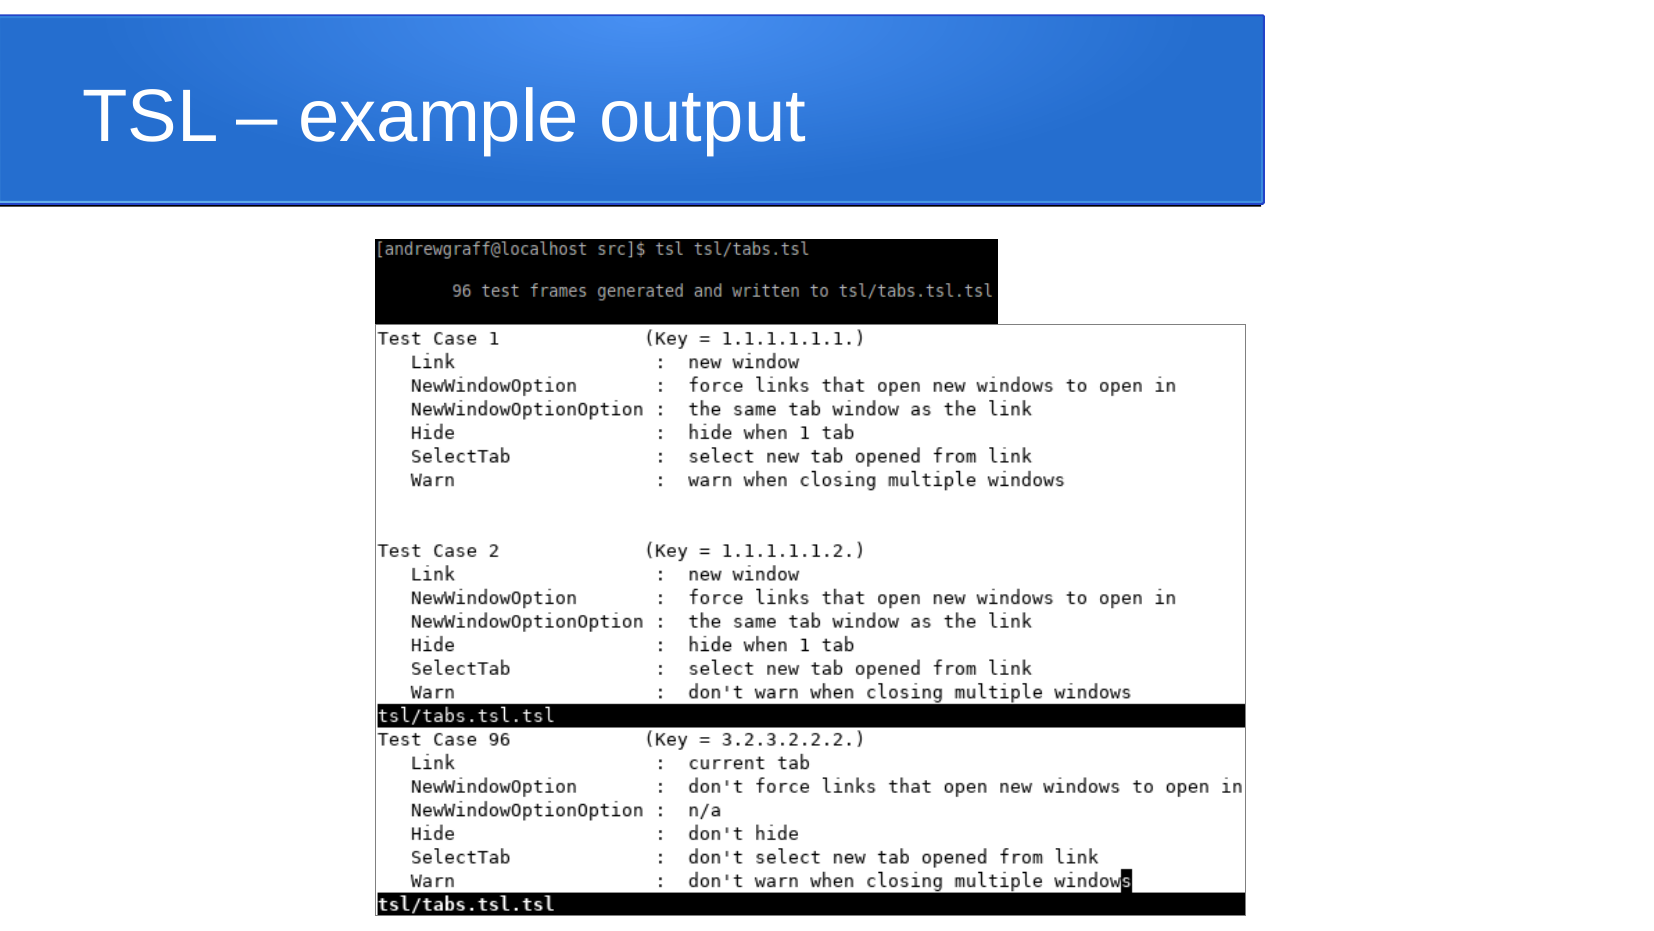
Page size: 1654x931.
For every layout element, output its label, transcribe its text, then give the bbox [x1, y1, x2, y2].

title TSL – example output [82, 35, 1235, 189]
picture [375, 240, 1246, 916]
